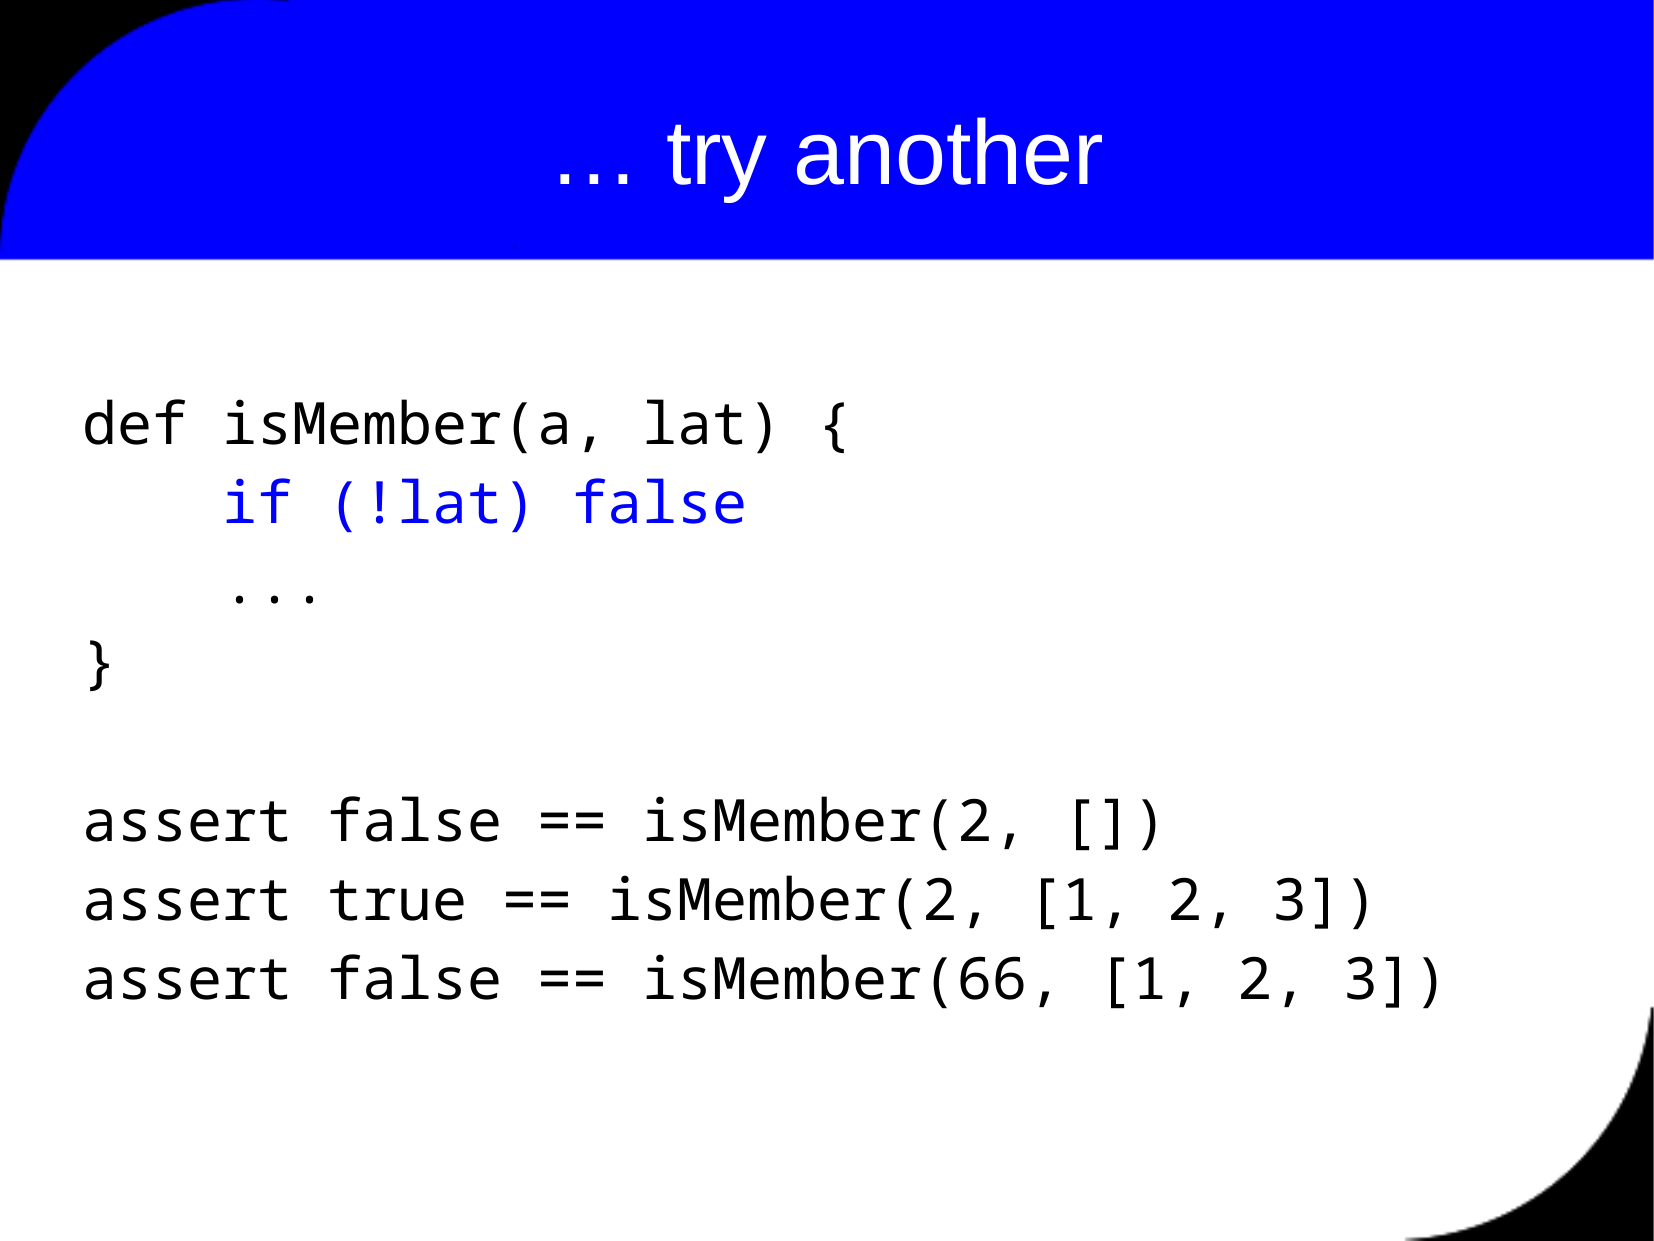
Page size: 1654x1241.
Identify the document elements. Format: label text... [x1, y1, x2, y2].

picture [0, 0, 1654, 1241]
title … try another [82, 56, 1571, 250]
subtitle def isMember(a, lat) { if (!lat) false ... } assert false == isMember(2, []) assert true == isMember(2, [1, 2, 3]) assert false == isMember(66, [1, 2, 3]) [82, 297, 1571, 1102]
